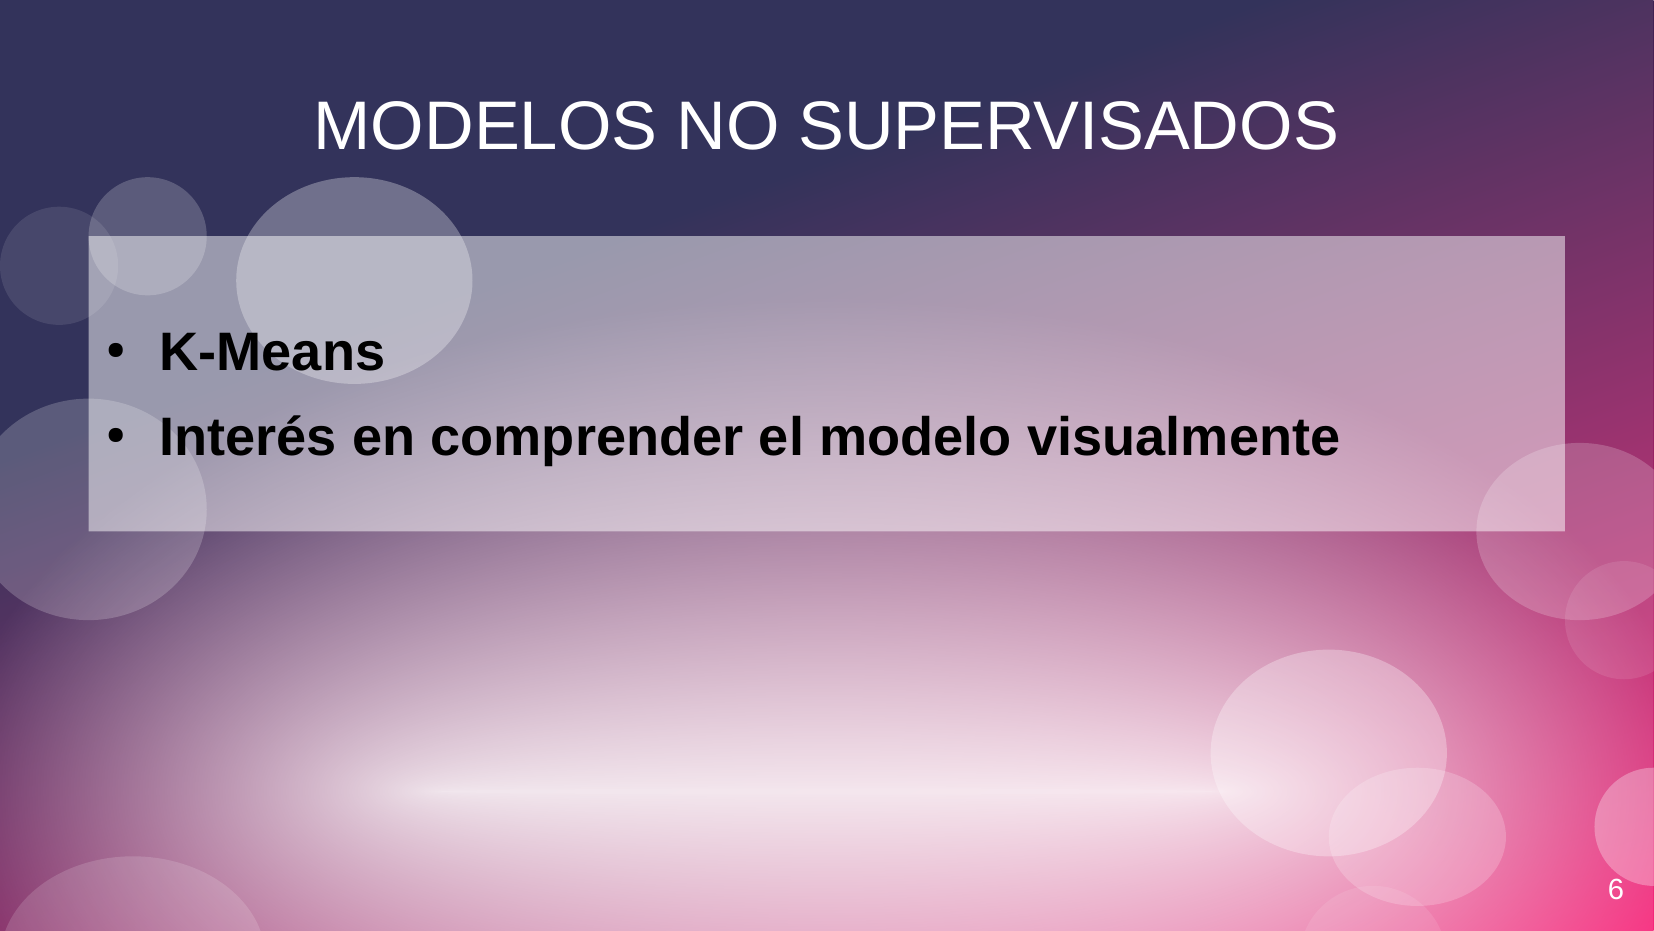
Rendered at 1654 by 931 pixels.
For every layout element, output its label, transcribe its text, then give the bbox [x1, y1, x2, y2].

title MODELOS NO SUPERVISADOS [88, 44, 1565, 207]
list K-Means Interés en comprender el modelo visualmente [88, 236, 1565, 532]
